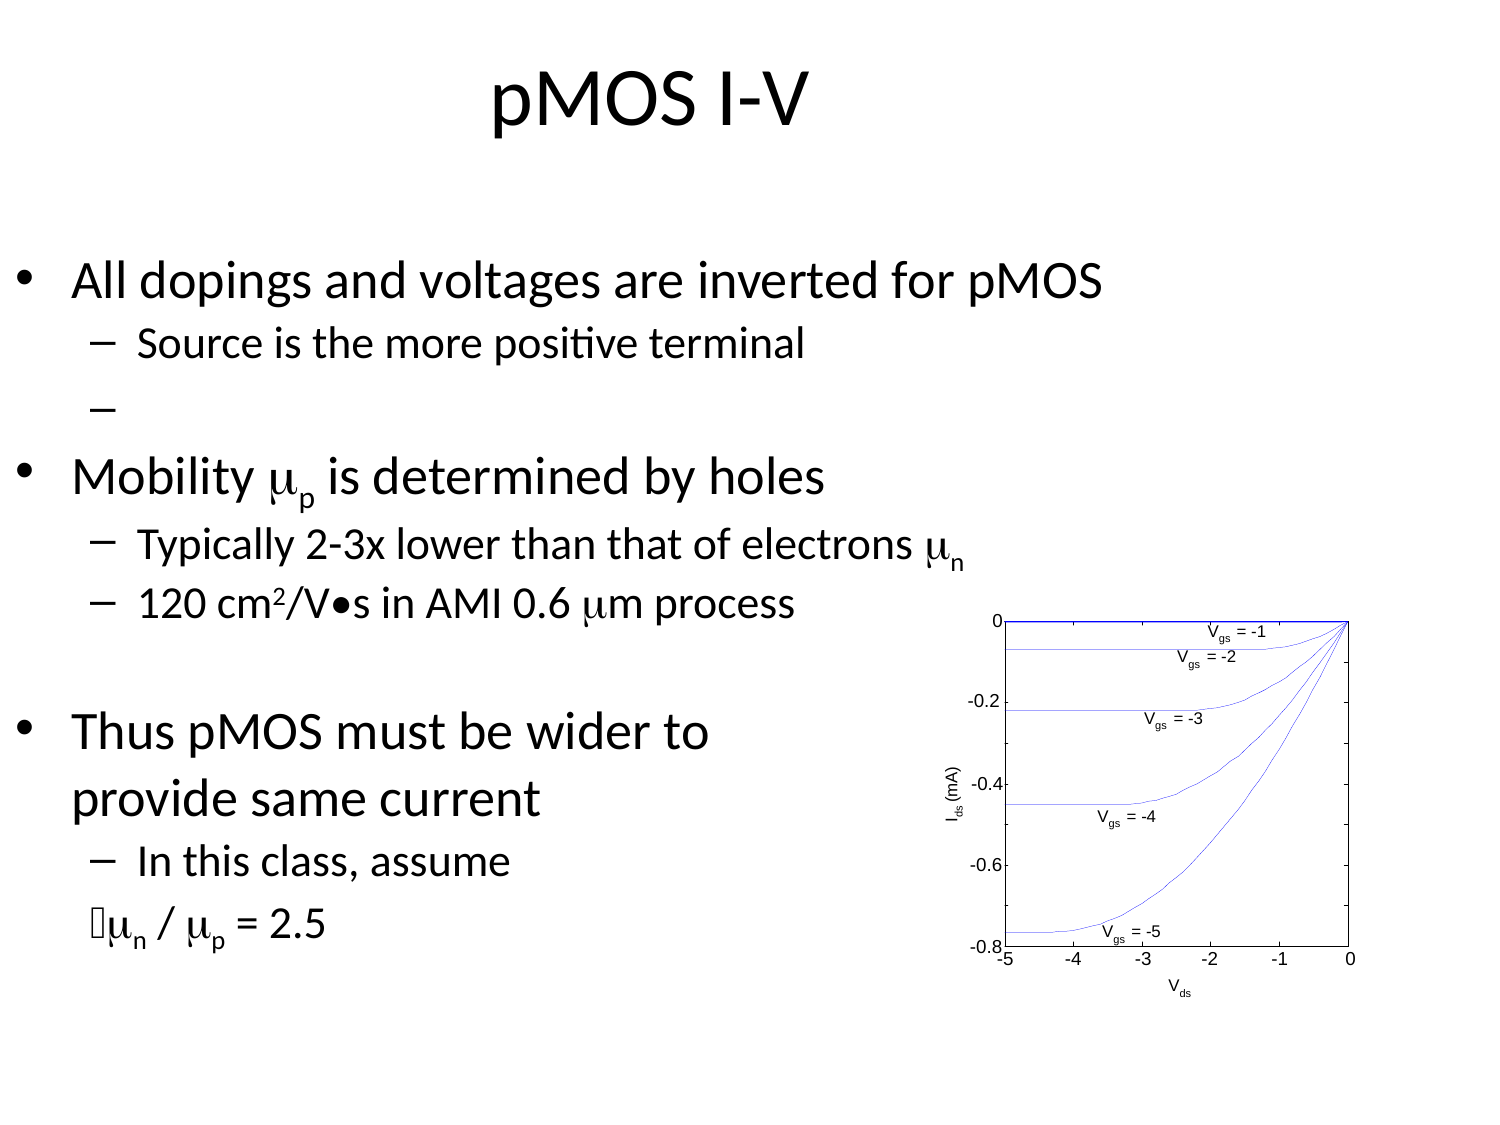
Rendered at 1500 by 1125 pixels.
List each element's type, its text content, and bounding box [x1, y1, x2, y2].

list All dopings and voltages are inverted for pMOS Source is the more positive terminal Mobility p is determined by holes Typically 2-3x lower than that of electrons n 120 cm2/V•s in AMI 0.6 m process Thus pMOS must be wider to provide same current In this class, assume n / p = 2.5 [0, 249, 1453, 1000]
chart [937, 587, 1396, 1004]
title pMOS I-V [12, 35, 1288, 148]
